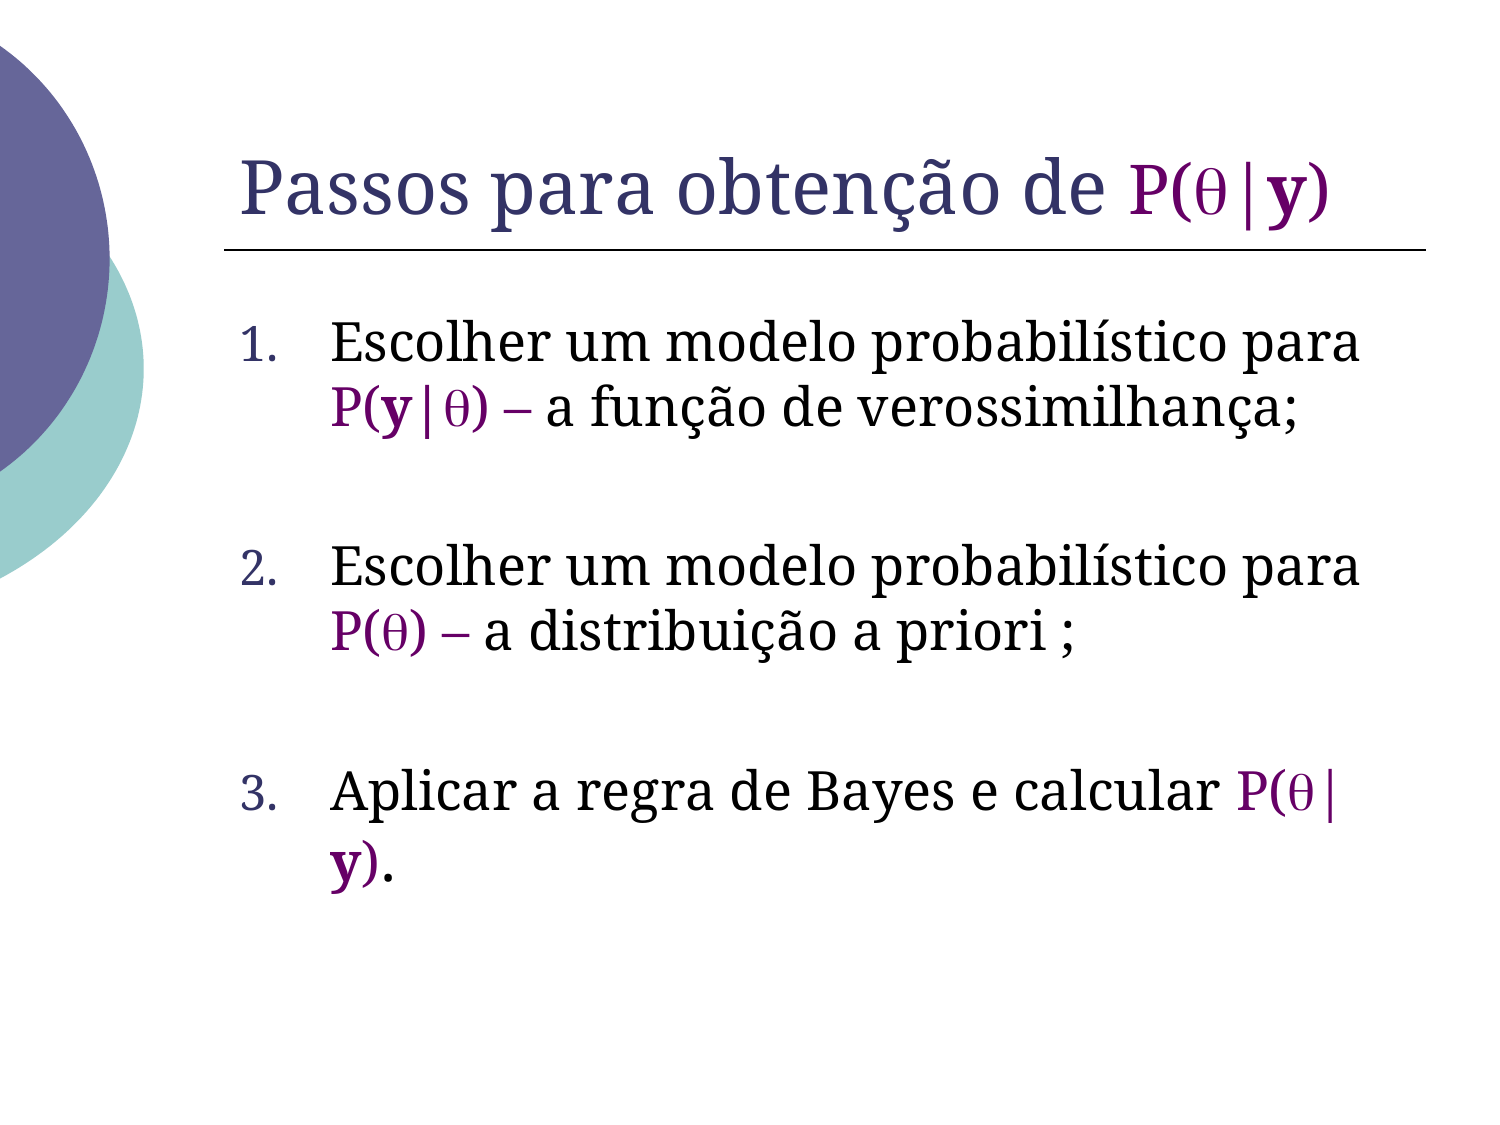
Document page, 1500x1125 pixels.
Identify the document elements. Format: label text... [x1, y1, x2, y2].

title Passos para obtenção de P(|y) [224, 49, 1425, 237]
list Escolher um modelo probabilístico para P(y|) – a função de verossimilhança; Escolher um modelo probabilístico para P() – a distribuição a priori ; Aplicar a regra de Bayes e calcular P(|y). [224, 299, 1425, 975]
